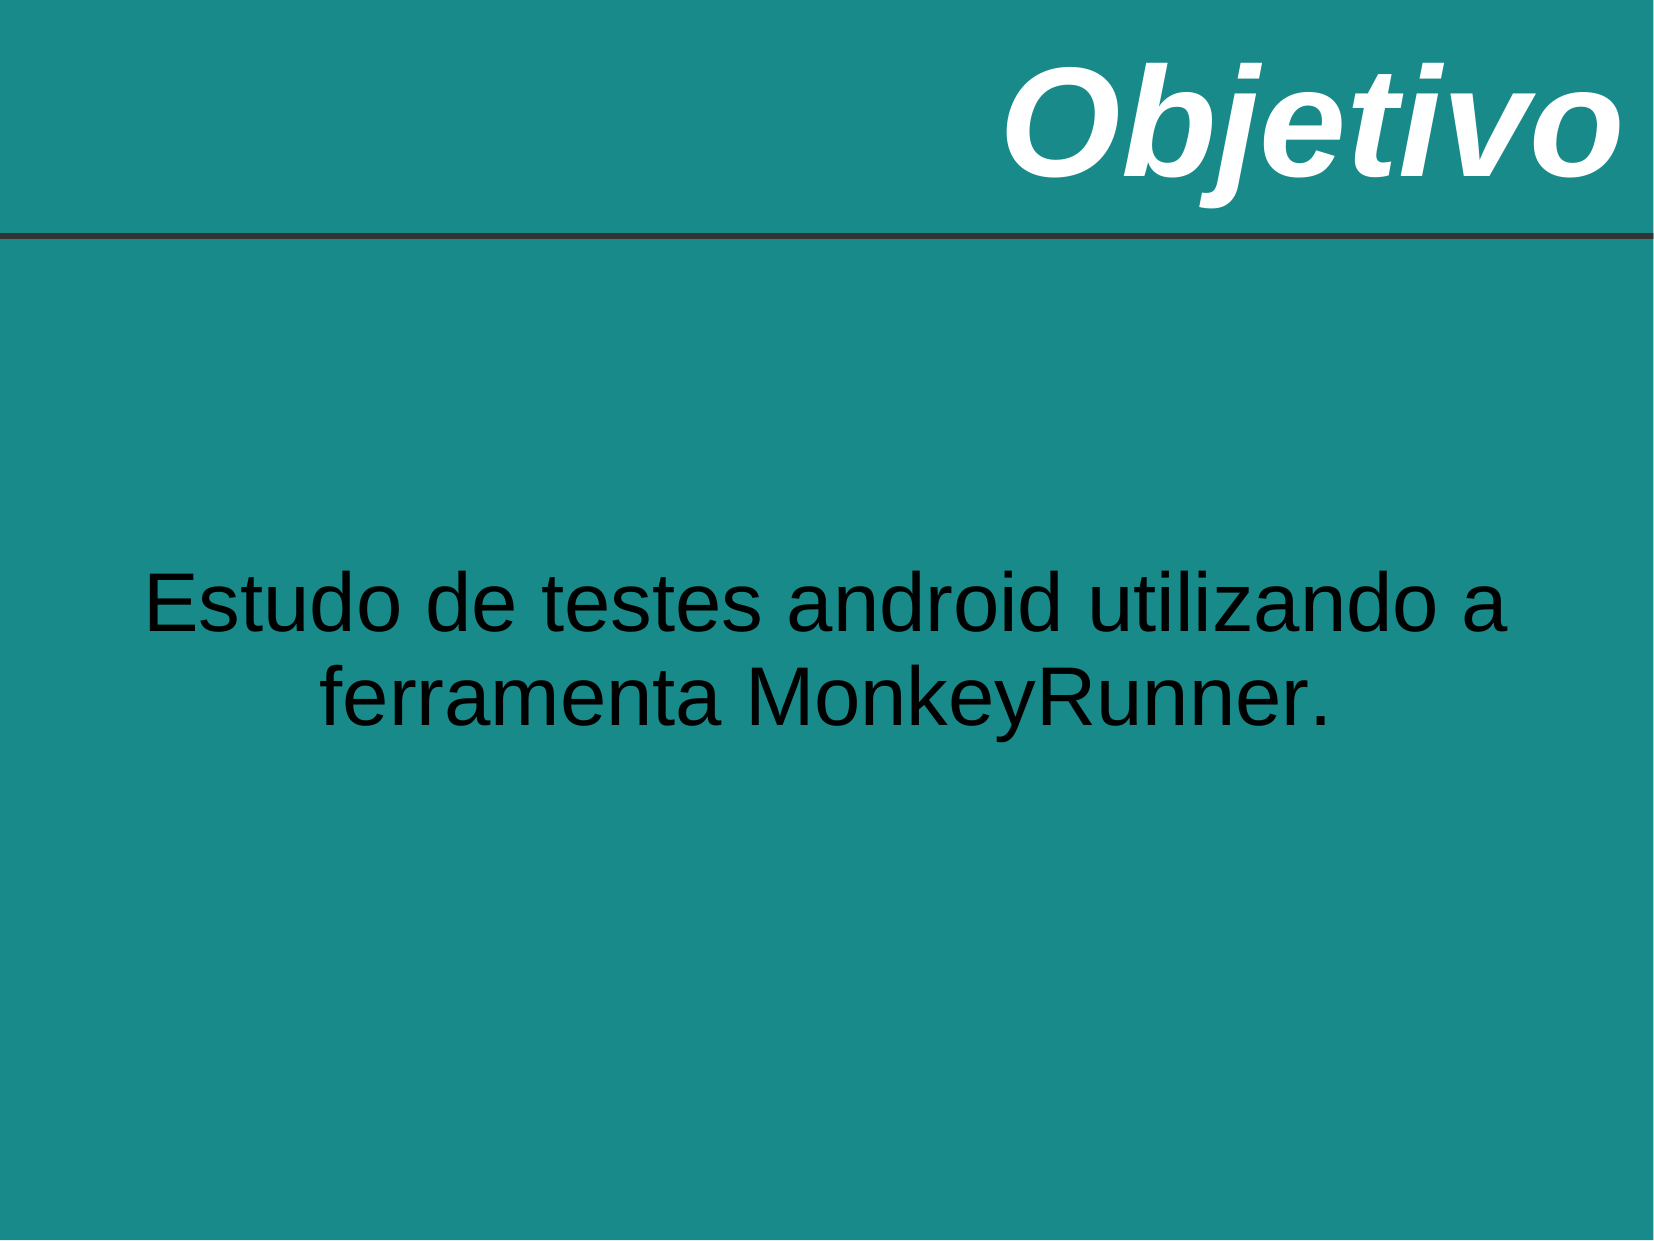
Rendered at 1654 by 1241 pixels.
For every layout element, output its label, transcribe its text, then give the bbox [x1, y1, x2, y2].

text_box [0, 239, 1654, 1241]
text_box [0, 0, 1654, 233]
subtitle Estudo de testes android utilizando a ferramenta MonkeyRunner. [82, 290, 1571, 1010]
text_box Objetivo [15, 27, 1640, 218]
